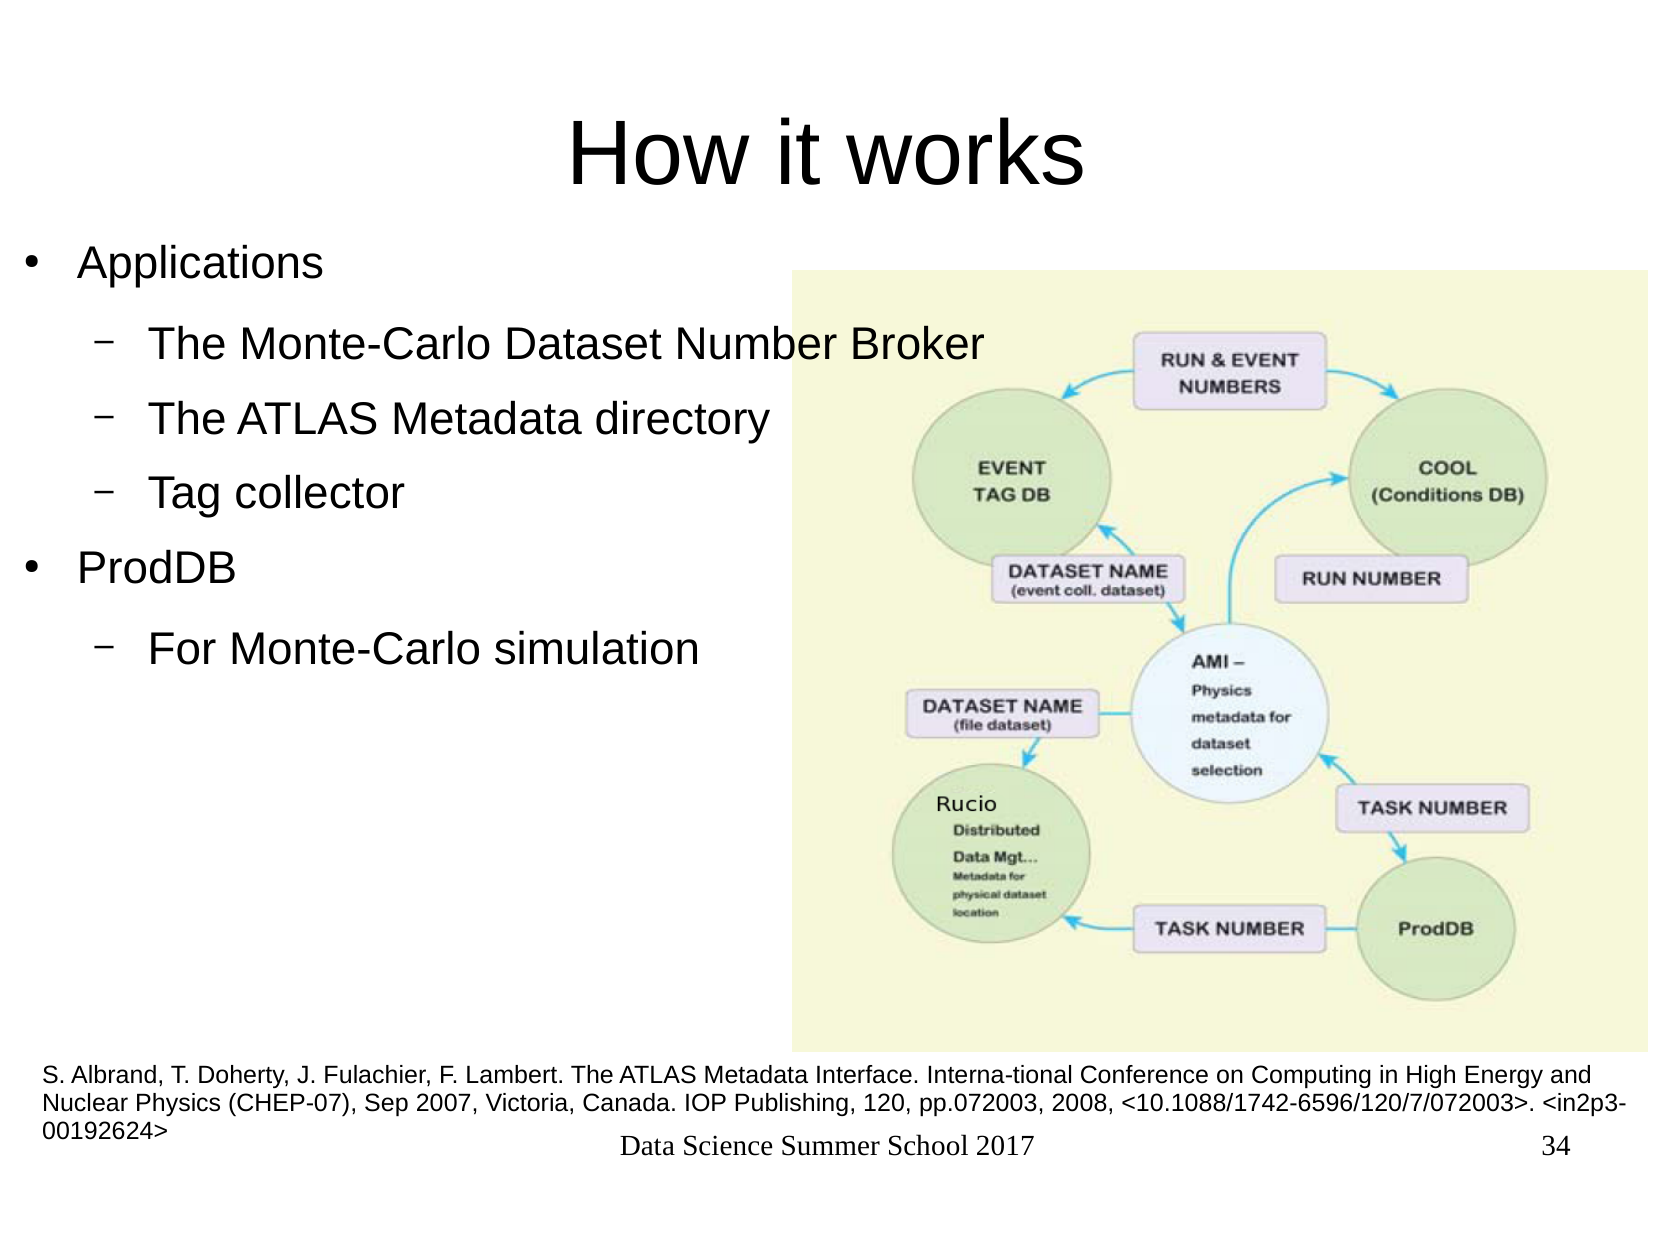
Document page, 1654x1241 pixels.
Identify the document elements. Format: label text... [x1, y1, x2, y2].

title How it works [82, 49, 1571, 257]
picture [792, 270, 1648, 1052]
list Applications The Monte-Carlo Dataset Number Broker The ATLAS Metadata directory Tag collector ProdDB For Monte-Carlo simulation [5, 237, 1495, 957]
text_box S. Albrand, T. Doherty, J. Fulachier, F. Lambert. The ATLAS Metadata Interface. Interna-tional Conference on Computing in High Energy and Nuclear Physics (CHEP-07), Sep 2007, Victoria, Canada. IOP Publishing, 120, pp.072003, 2008, <10.1088/1742-6596/120/7/072003>. <in2p3-00192624> [27, 1053, 1648, 1170]
